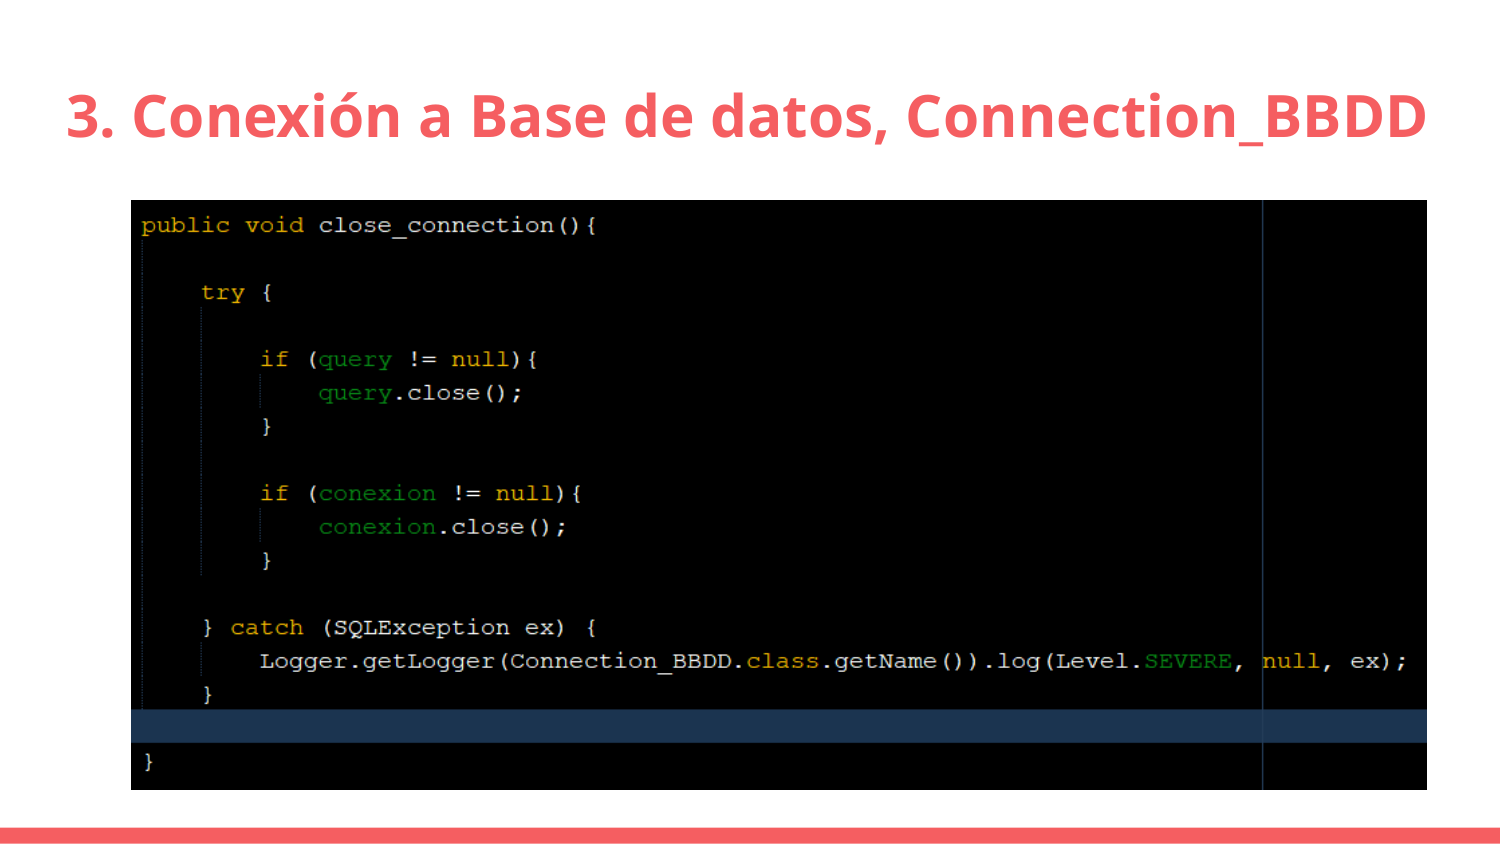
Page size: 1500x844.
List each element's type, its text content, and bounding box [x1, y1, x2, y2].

picture [131, 200, 1427, 790]
title 3. Conexión a Base de datos, Connection_BBDD [51, 64, 1449, 167]
